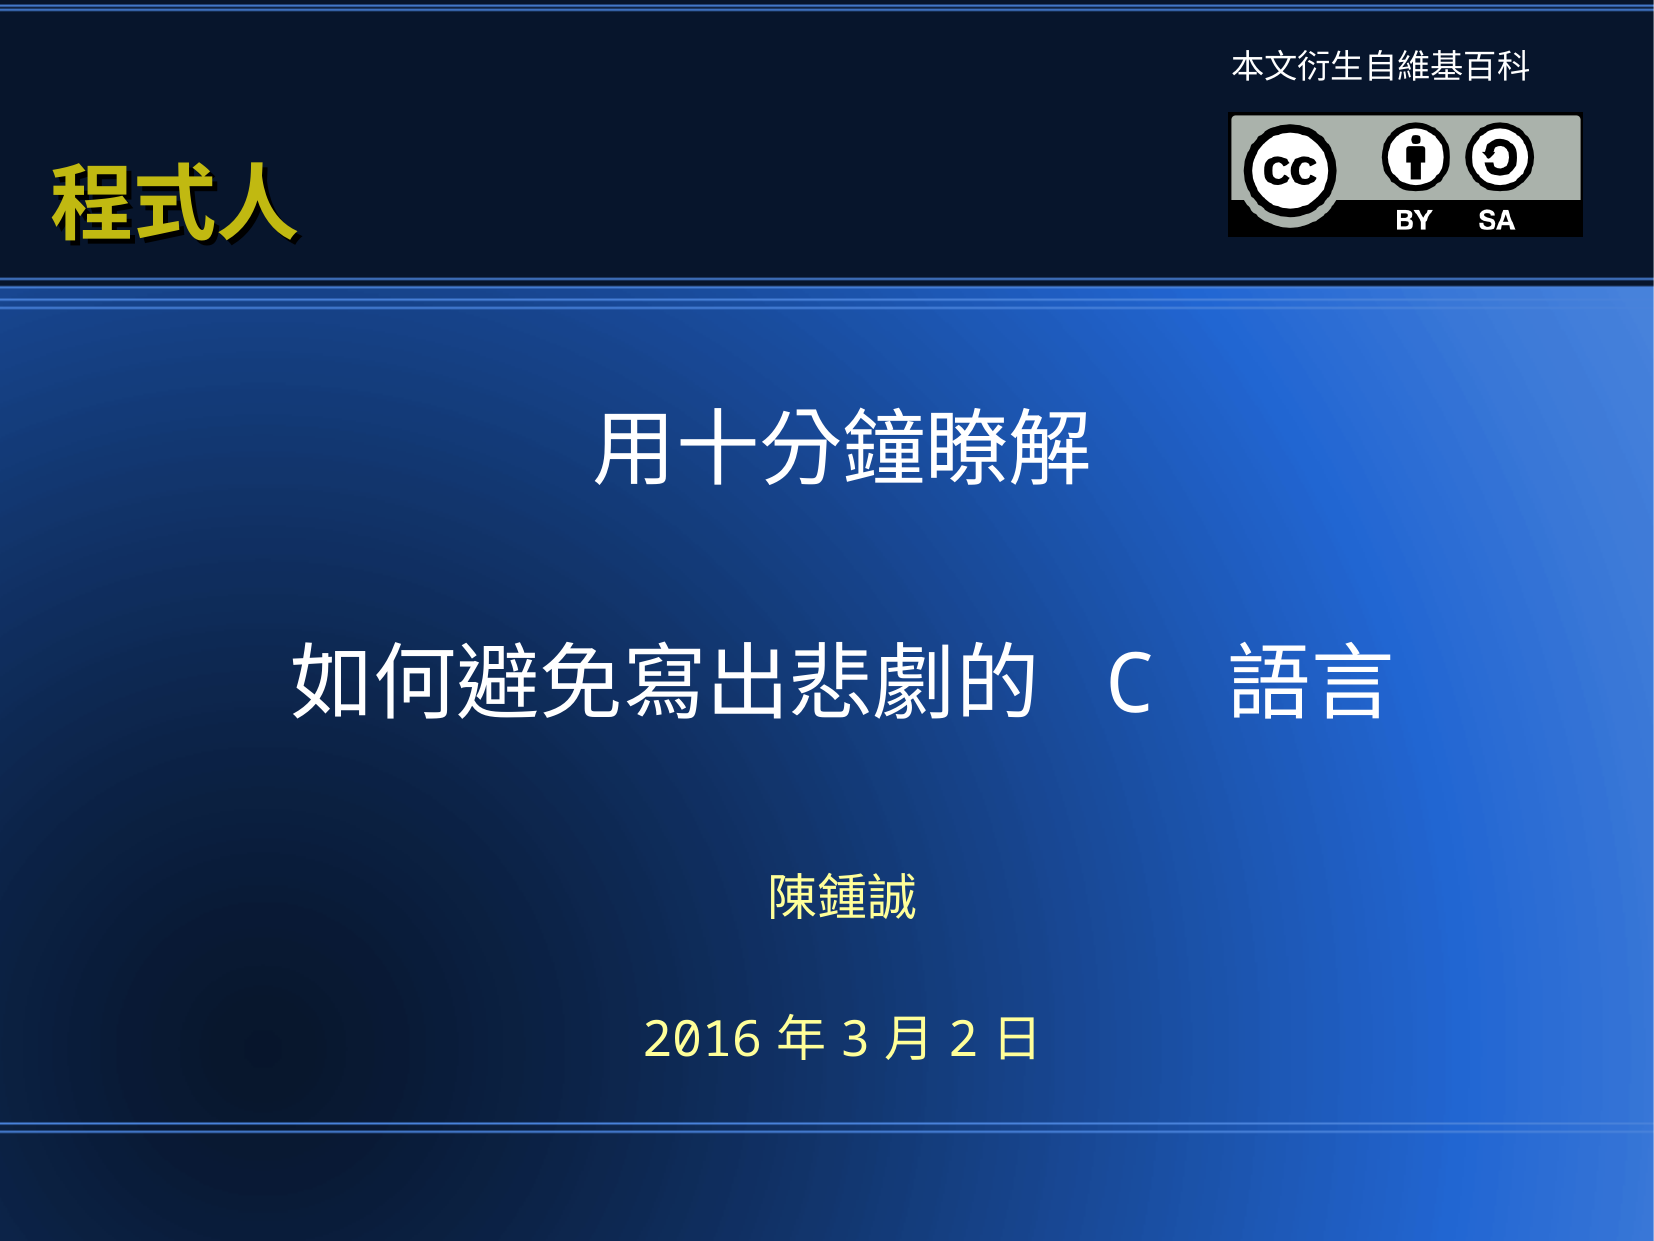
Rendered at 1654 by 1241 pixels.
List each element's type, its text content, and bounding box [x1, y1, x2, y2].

text_box 本文衍生自維基百科 [1216, 32, 1622, 95]
subtitle 用十分鐘瞭解 如何避免寫出悲劇的 C 語言 陳鍾誠 2016年3月2日 [59, 326, 1626, 1127]
picture [0, 0, 1654, 1241]
text_box 程式人 [35, 129, 378, 325]
